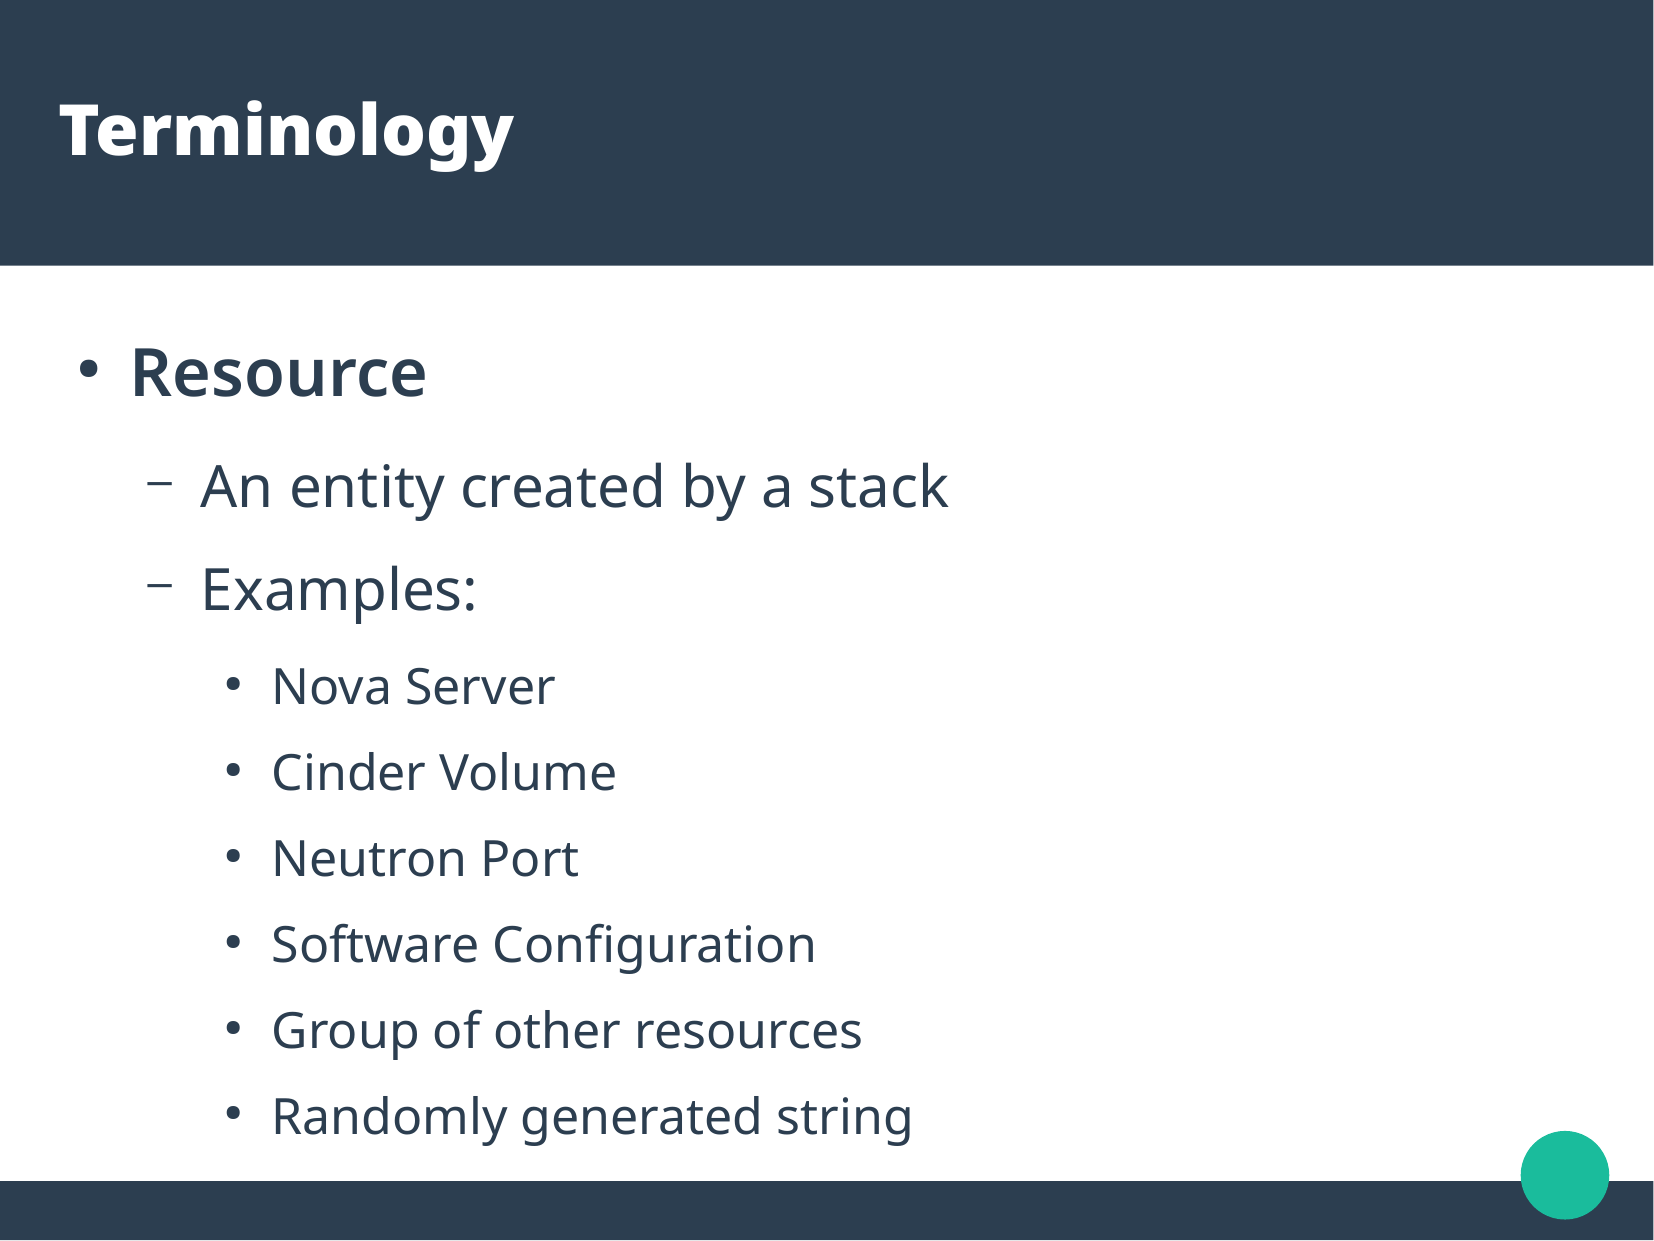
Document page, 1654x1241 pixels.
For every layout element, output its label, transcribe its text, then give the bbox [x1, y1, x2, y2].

title Terminology [59, 49, 1595, 207]
list Resource An entity created by a stack Examples: Nova Server Cinder Volume Neutron Port Software Configuration Group of other resources Randomly generated string [59, 324, 1595, 1152]
